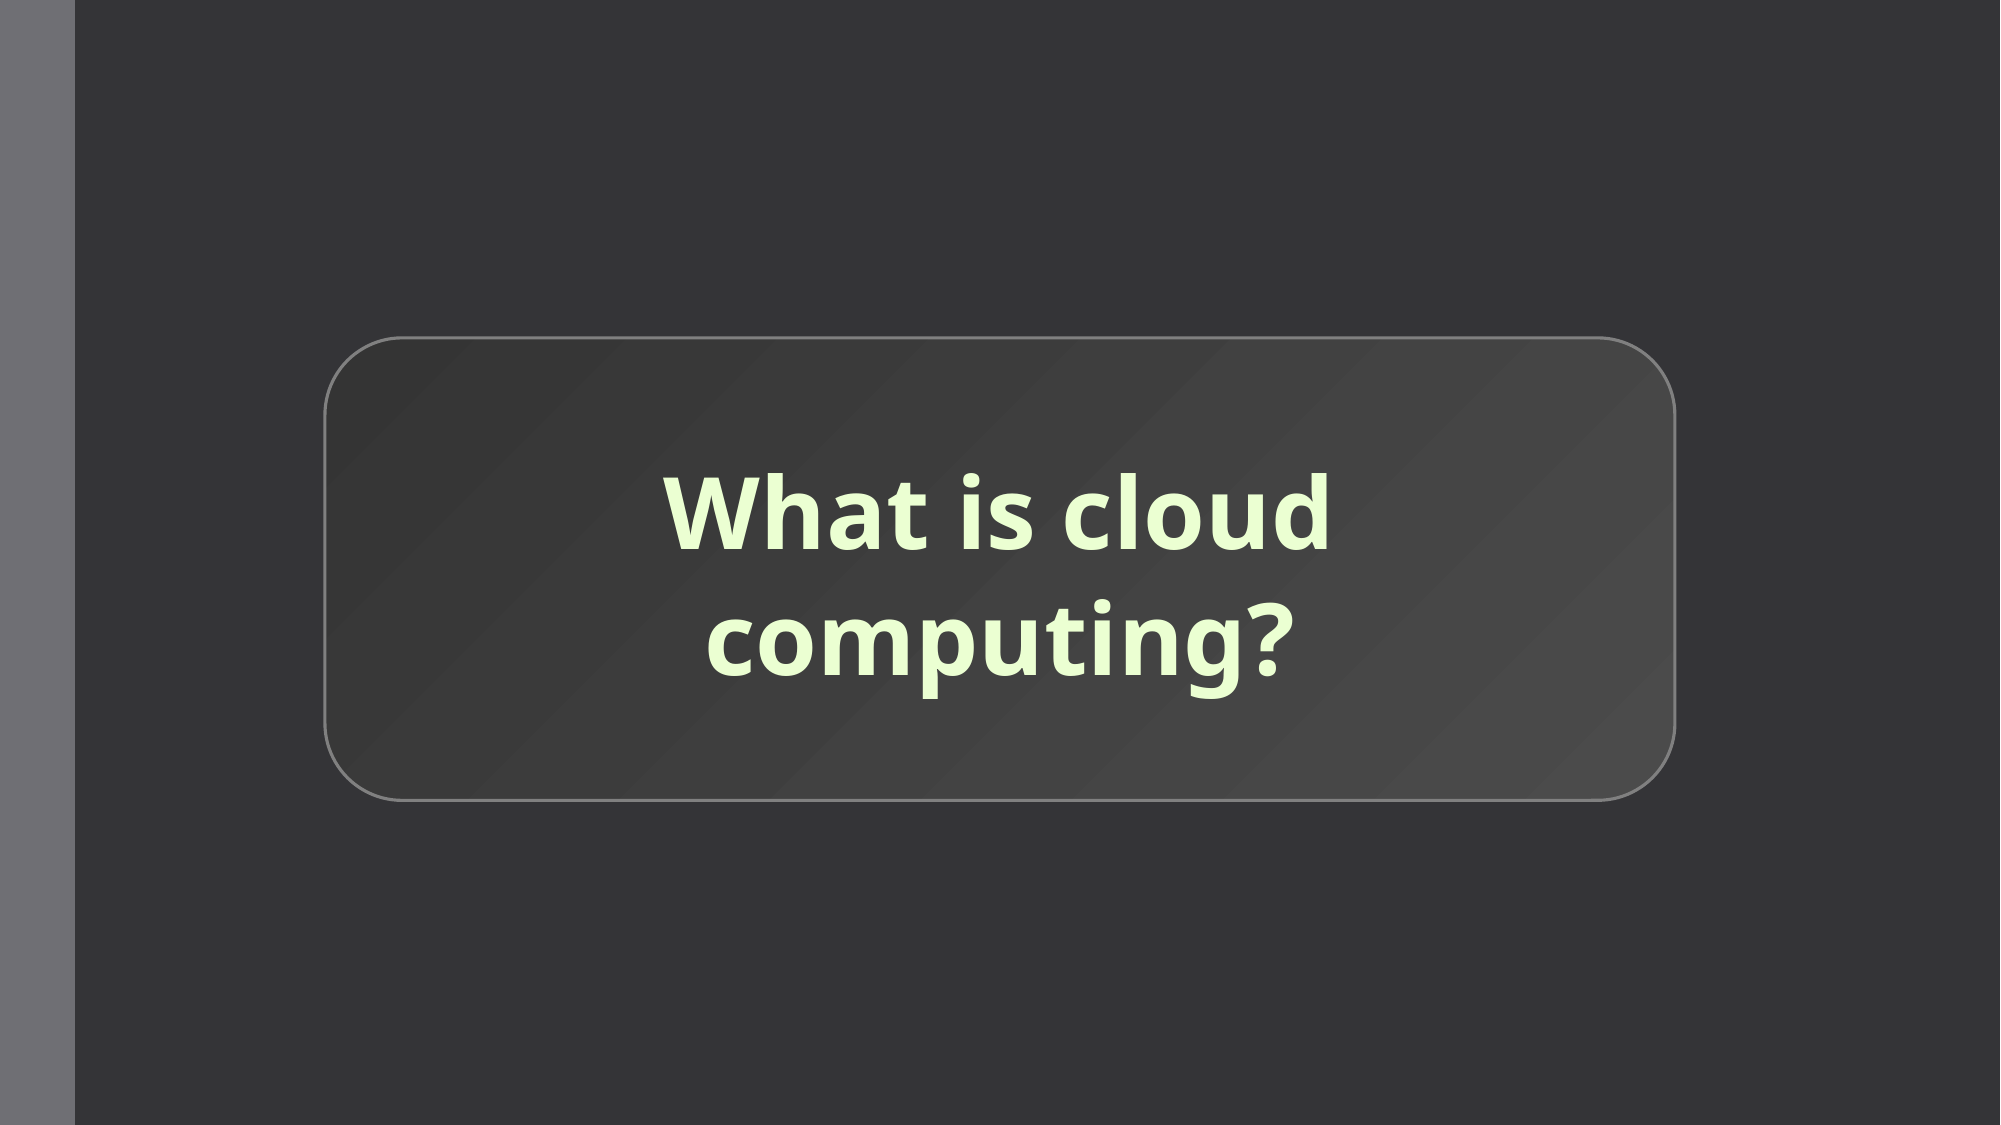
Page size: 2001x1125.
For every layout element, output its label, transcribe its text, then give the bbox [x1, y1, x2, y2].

text_box What is cloud computing? [324, 337, 1675, 801]
